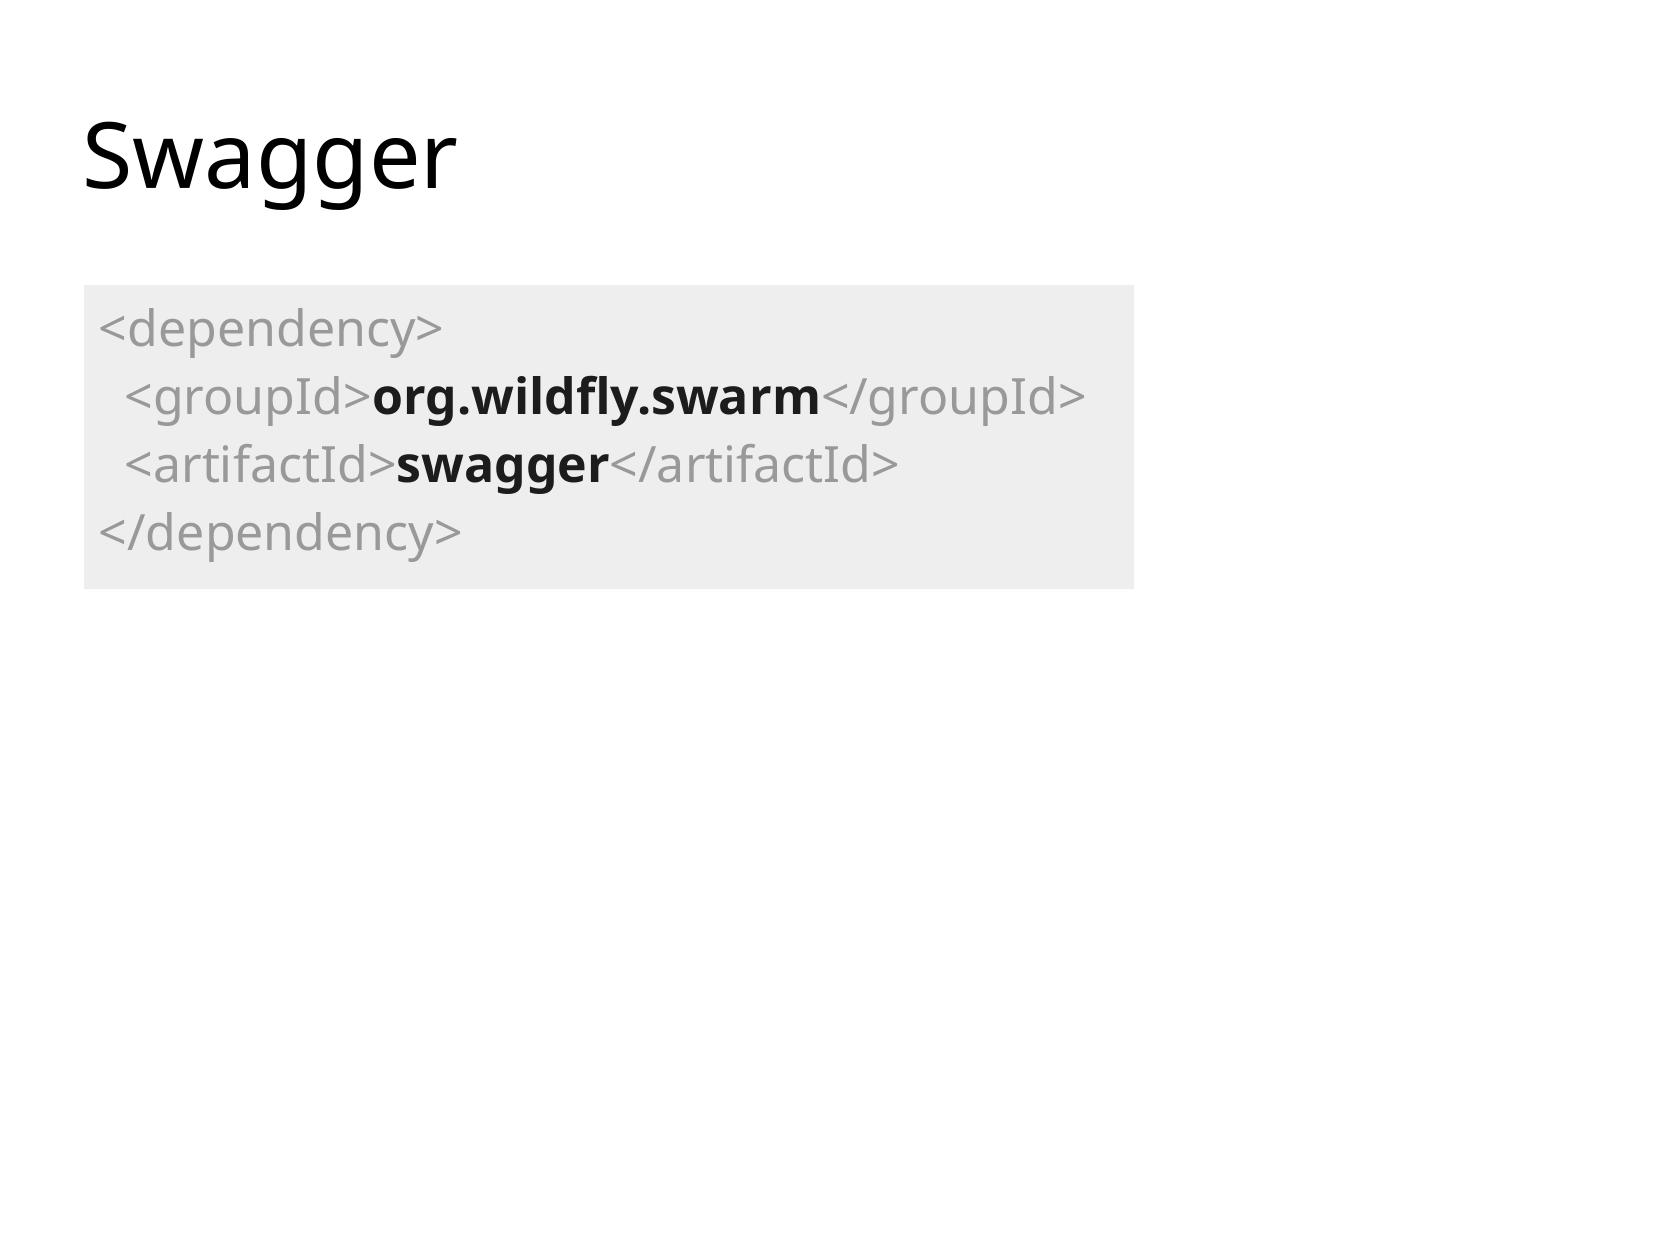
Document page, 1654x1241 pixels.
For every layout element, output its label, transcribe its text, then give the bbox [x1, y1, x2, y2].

text_box <dependency> <groupId>org.wildfly.swarm</groupId> <artifactId>swagger</artifactId> </dependency> [84, 285, 1135, 590]
title Swagger [82, 49, 1571, 257]
